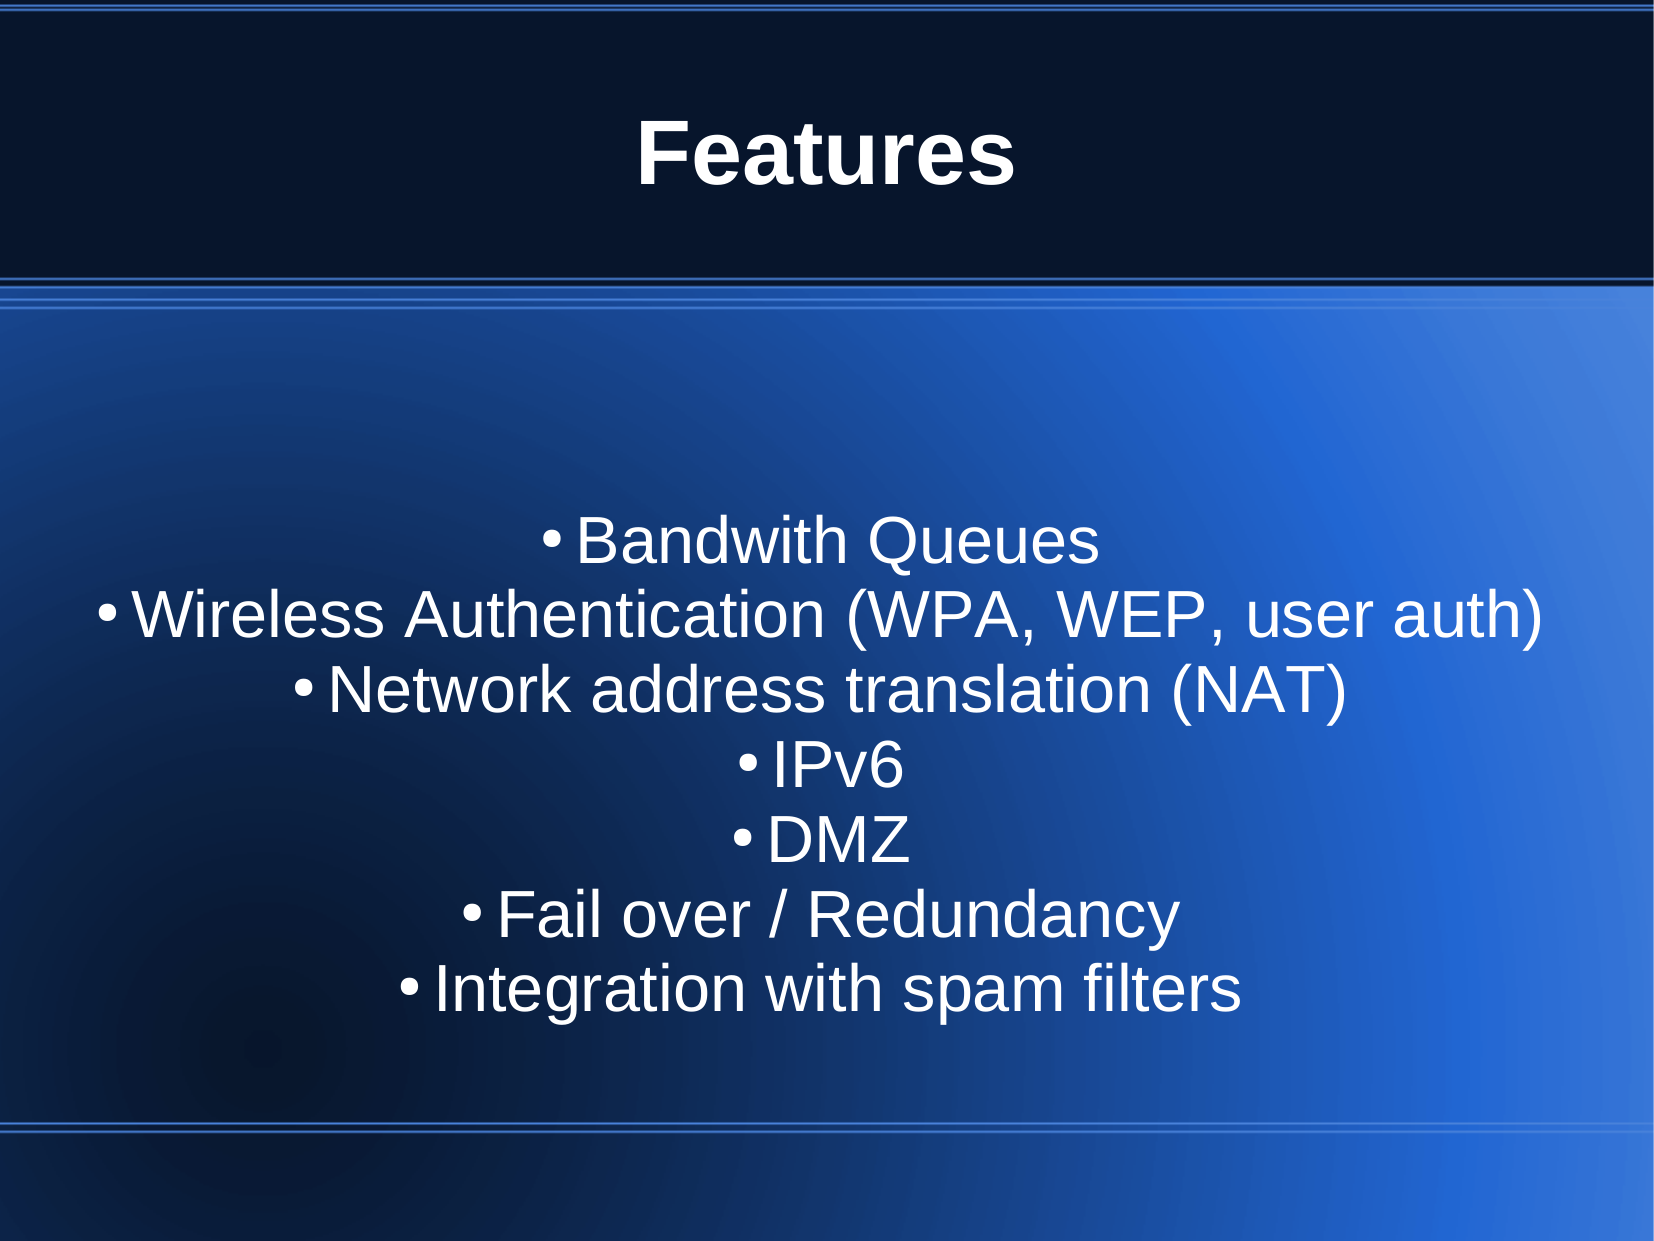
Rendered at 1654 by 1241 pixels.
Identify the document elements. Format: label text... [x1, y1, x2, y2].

picture [0, 0, 1654, 1241]
title Features [82, 49, 1571, 257]
subtitle Bandwith Queues Wireless Authentication (WPA, WEP, user auth) Network address translation (NAT) IPv6 DMZ Fail over / Redundancy Integration with spam filters [82, 355, 1571, 1174]
